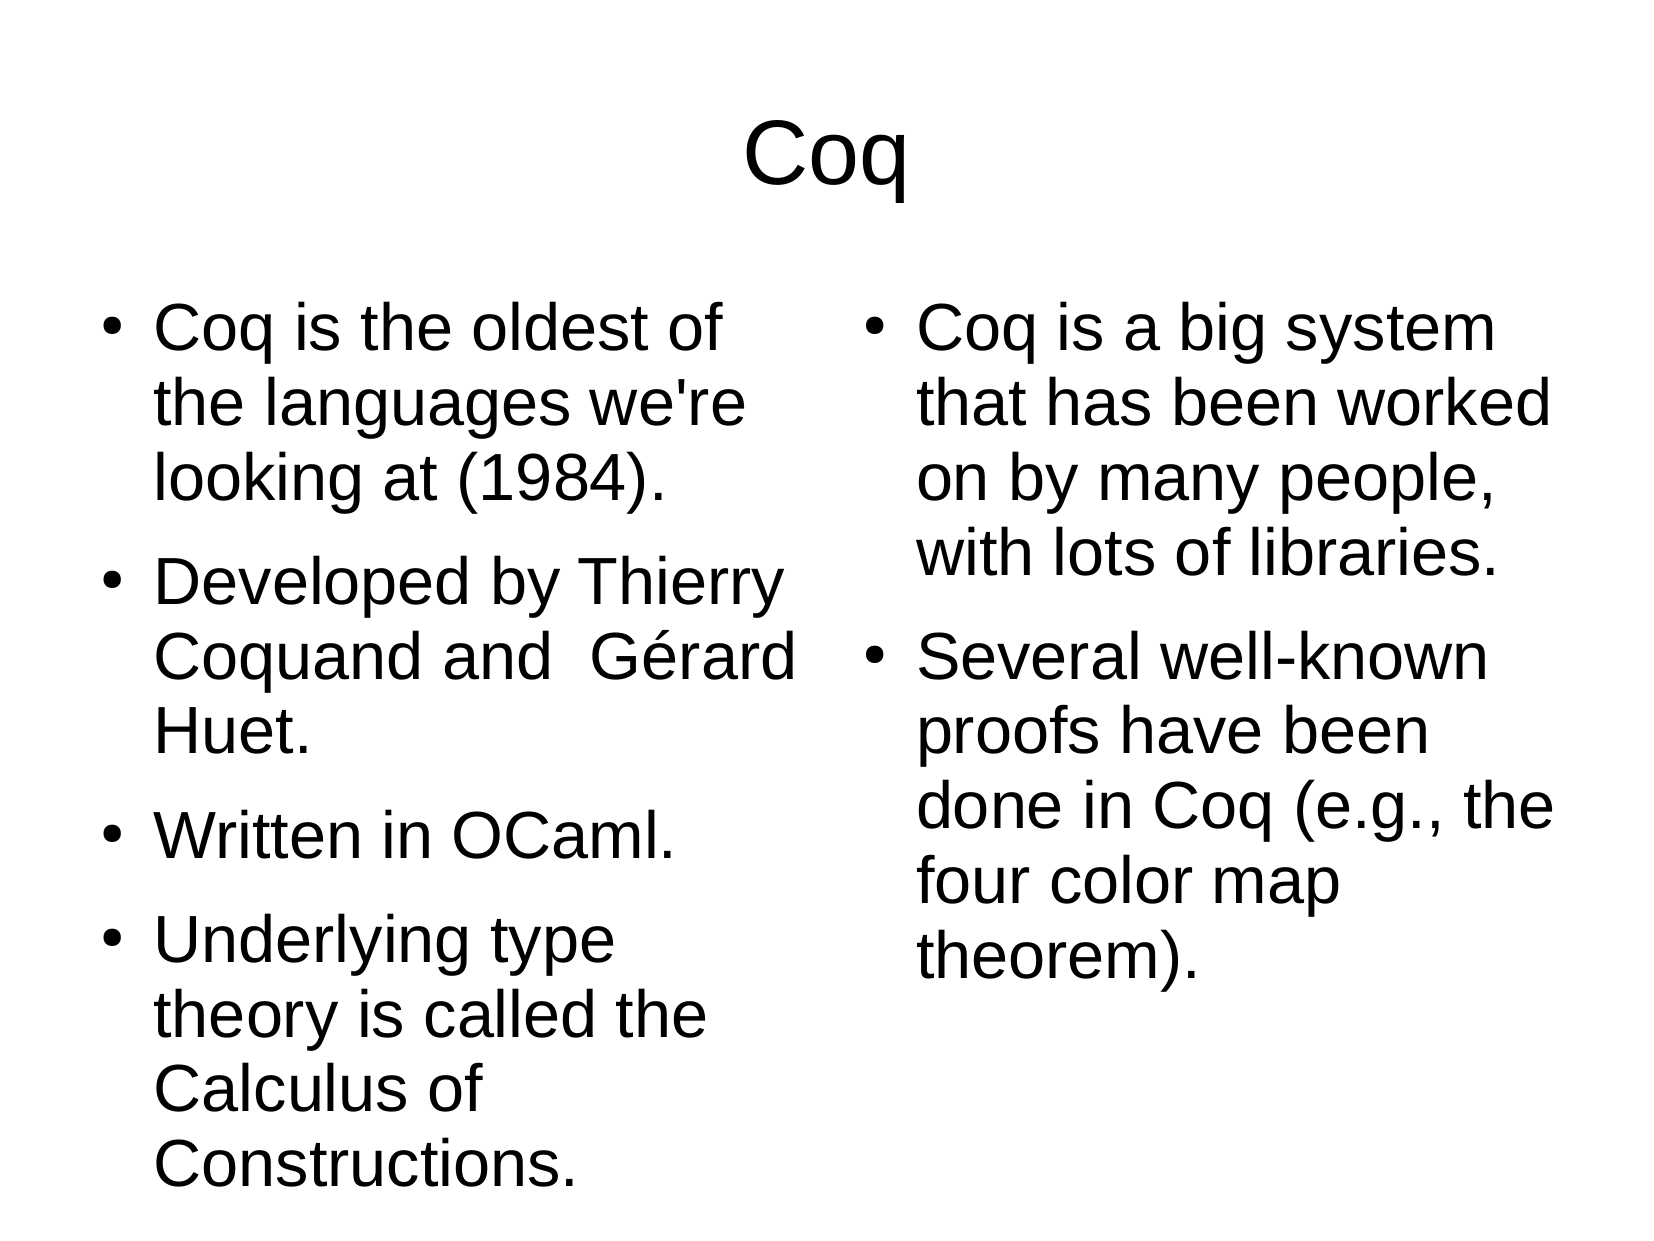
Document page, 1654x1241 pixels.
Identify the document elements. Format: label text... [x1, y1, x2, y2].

list Coq is the oldest of the languages we're looking at (1984). Developed by Thierry Coquand and Gérard Huet. Written in OCaml. Underlying type theory is called the Calculus of Constructions. [82, 290, 809, 1202]
list Coq is a big system that has been worked on by many people, with lots of libraries. Several well-known proofs have been done in Coq (e.g., the four color map theorem). [845, 290, 1572, 1109]
title Coq [82, 49, 1571, 257]
